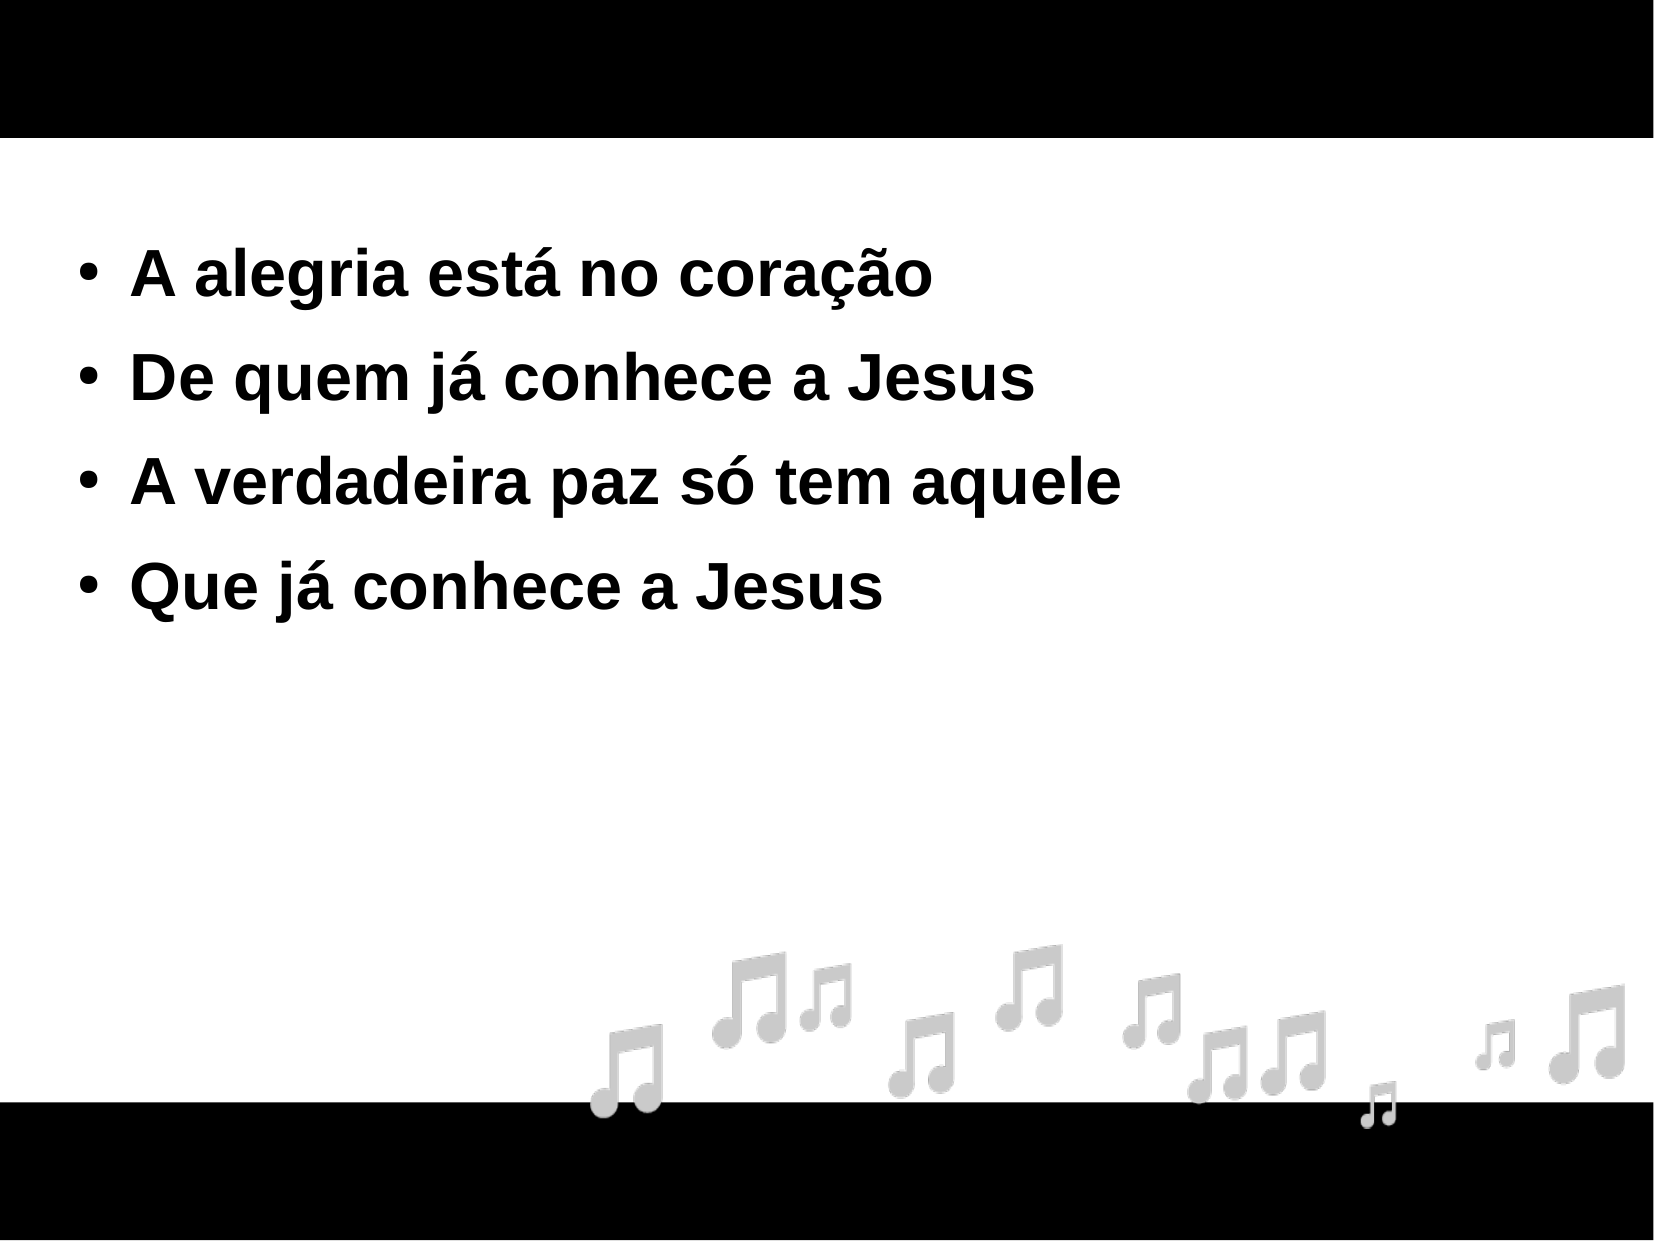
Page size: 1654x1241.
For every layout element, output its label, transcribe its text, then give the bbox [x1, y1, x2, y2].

list A alegria está no coração De quem já conhece a Jesus A verdadeira paz só tem aquele Que já conhece a Jesus [59, 236, 1595, 1024]
